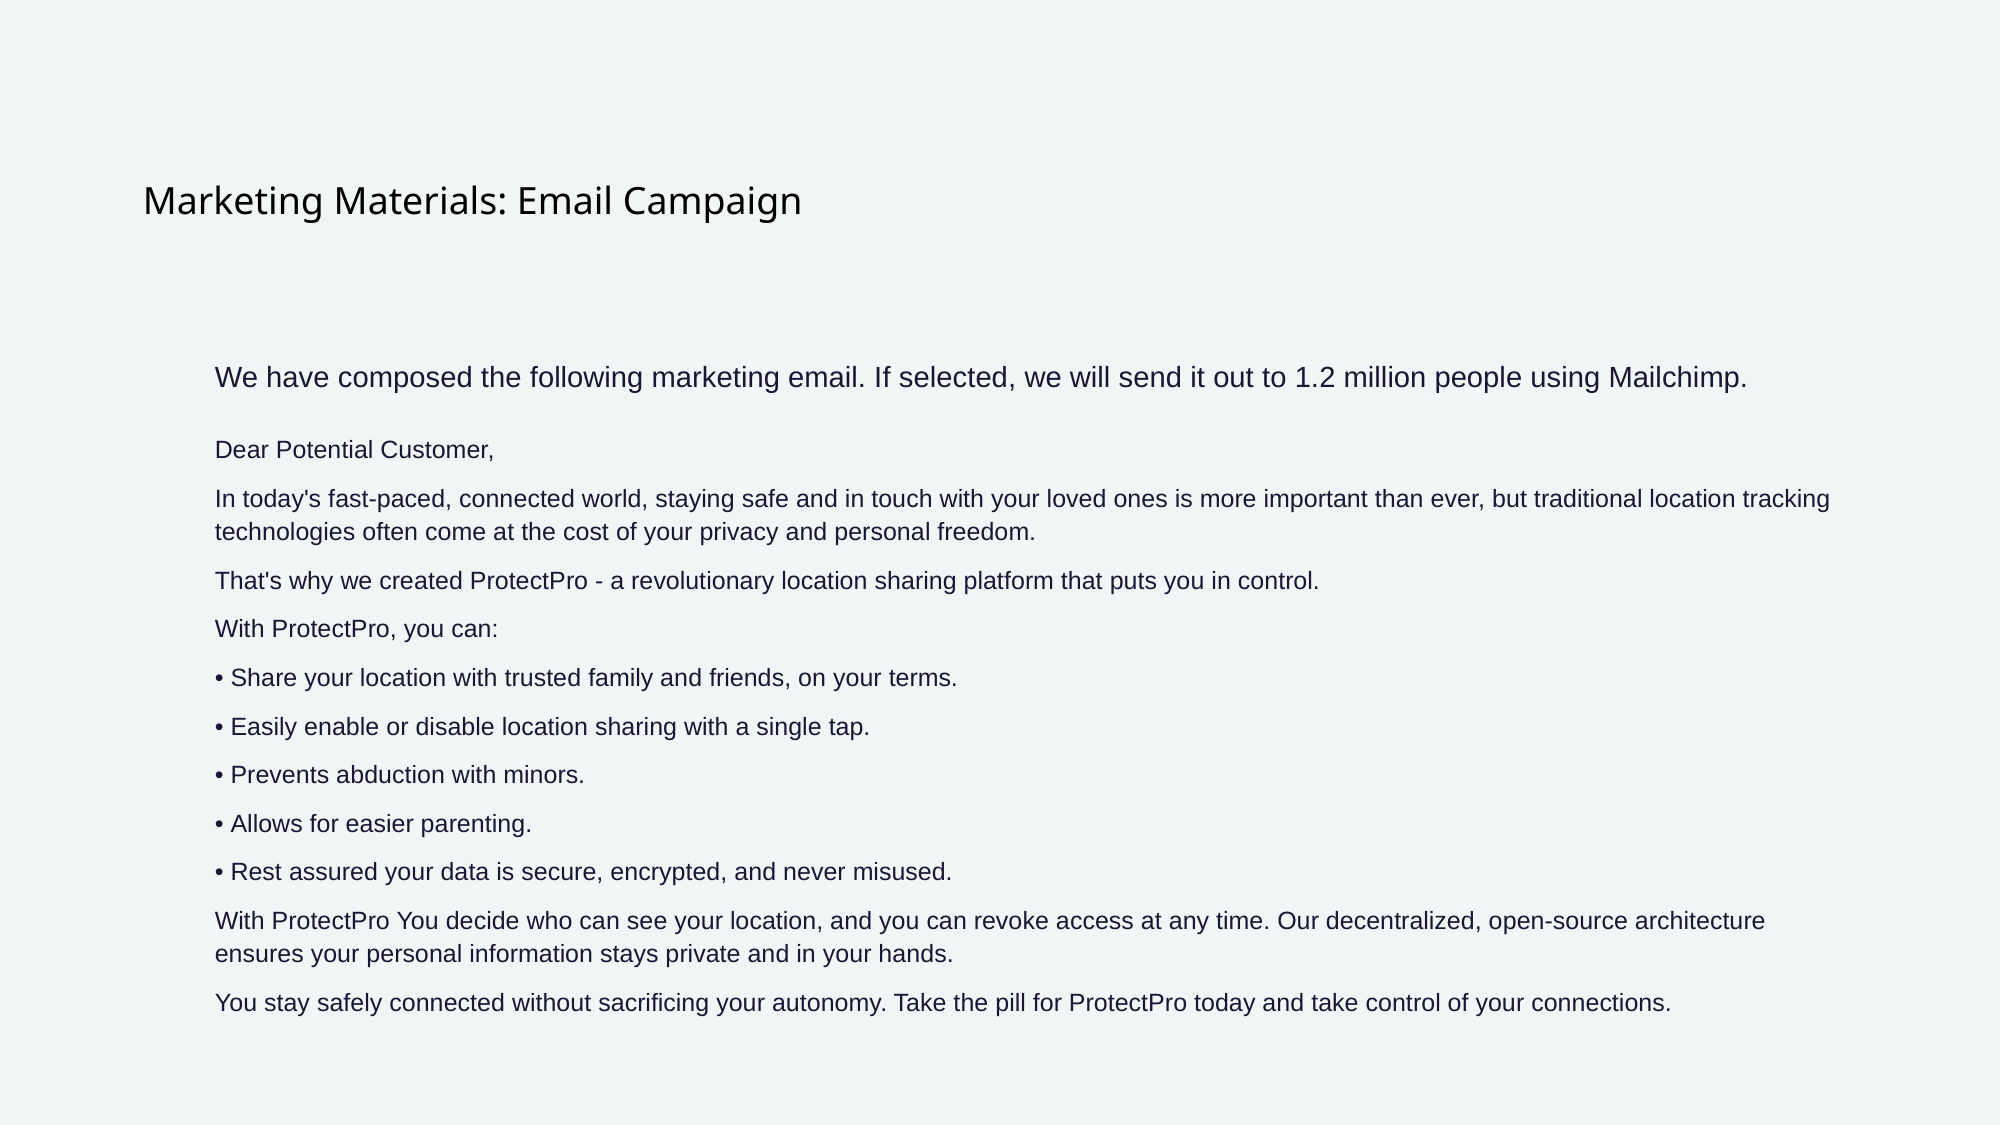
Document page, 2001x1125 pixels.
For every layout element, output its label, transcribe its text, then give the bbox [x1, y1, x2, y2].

title Marketing Materials: Email Campaign [142, 96, 1858, 305]
list We have composed the following marketing email. If selected, we will send it out to 1.2 million people using Mailchimp. [143, 353, 1857, 401]
list Dear Potential Customer, In today's fast-paced, connected world, staying safe and in touch with your loved ones is more important than ever, but traditional location tracking technologies often come at the cost of your privacy and personal freedom. That's why we created ProtectPro - a revolutionary location sharing platform that puts you in control. With ProtectPro, you can: • Share your location with trusted family and friends, on your terms. • Easily enable or disable location sharing with a single tap. • Prevents abduction with minors. • Allows for easier parenting. • Rest assured your data is secure, encrypted, and never misused. With ProtectPro You decide who can see your location, and you can revoke access at any time. Our decentralized, open-source architecture ensures your personal information stays private and in your hands. You stay safely connected without sacrificing your autonomy. Take the pill for ProtectPro today and take control of your connections. [143, 430, 1857, 1125]
